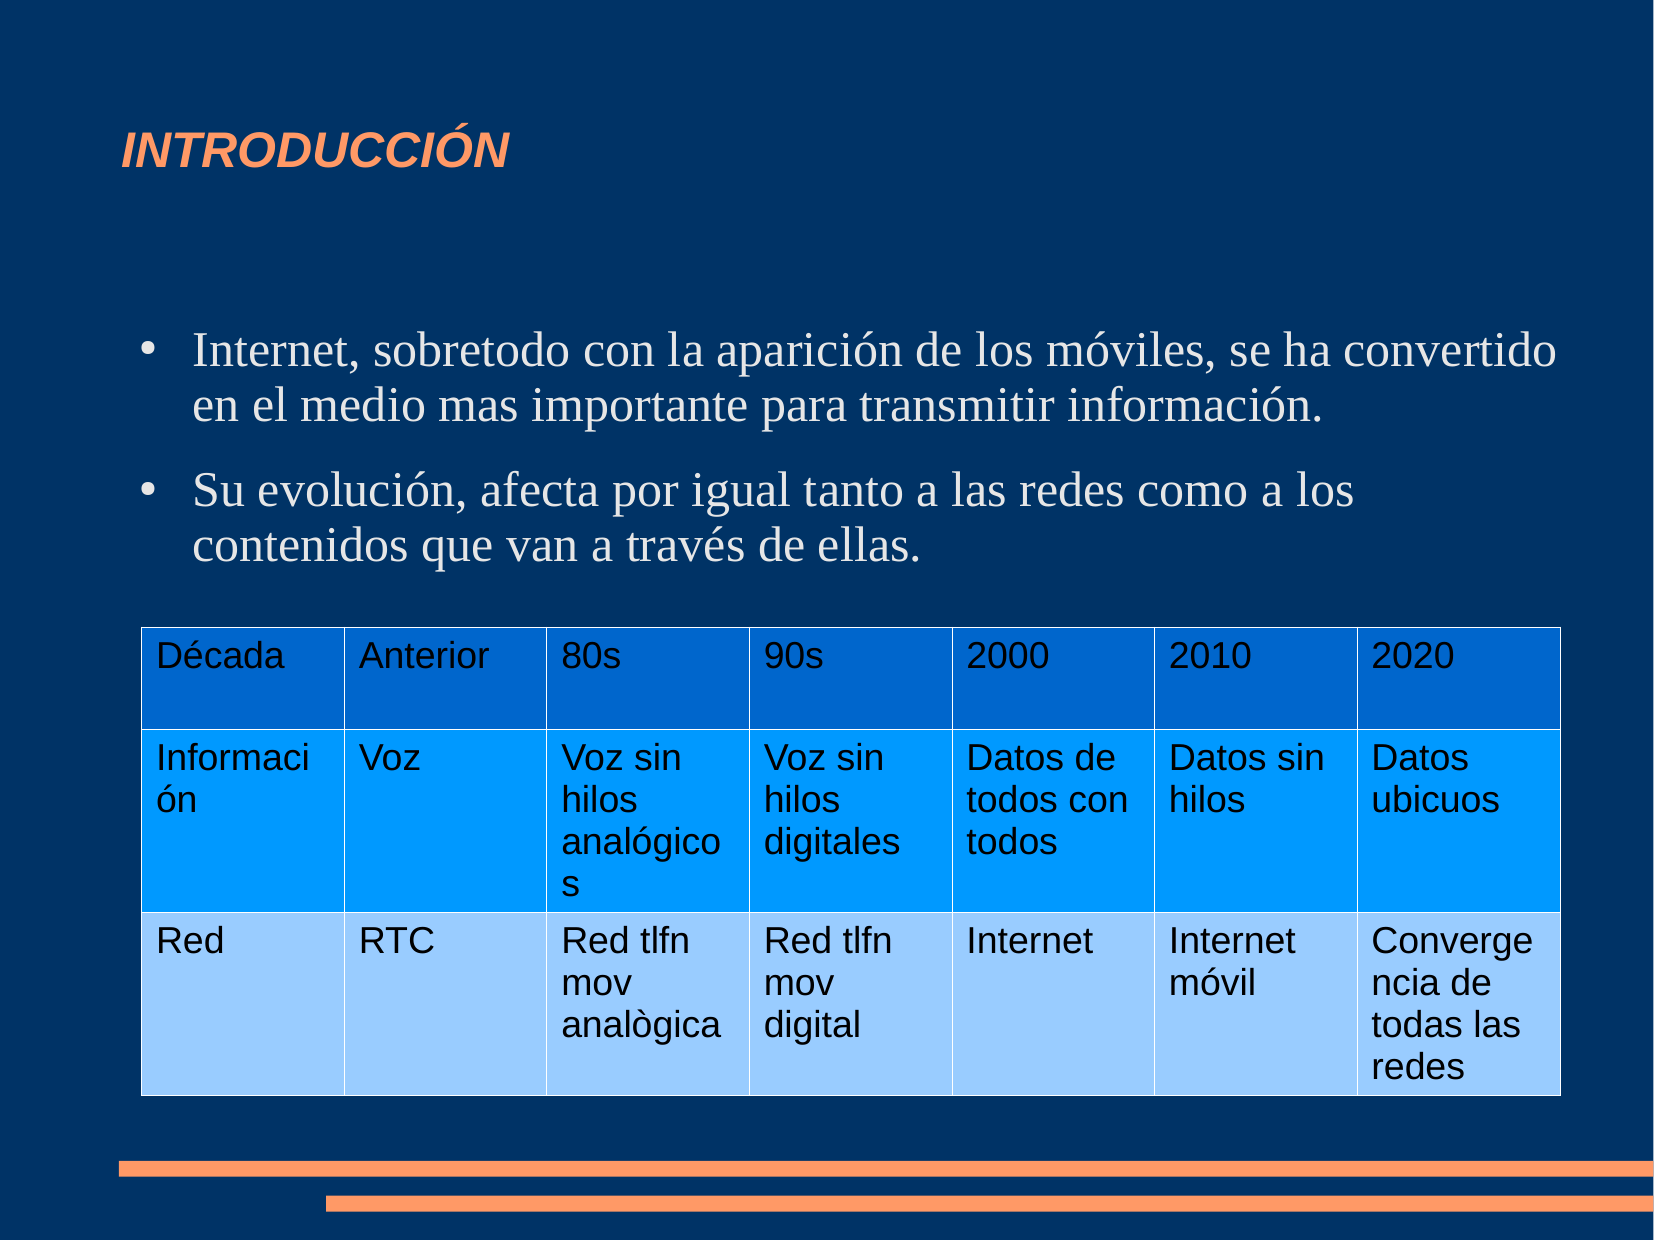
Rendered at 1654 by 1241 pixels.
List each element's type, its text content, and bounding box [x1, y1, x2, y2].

table_cell Datos de todos con todos [953, 730, 1154, 912]
table_cell Internet [953, 913, 1154, 1095]
table_cell Red tlfn mov analògica [547, 913, 749, 1095]
table_header 90s [750, 628, 952, 729]
table_cell Voz sin hilos analógicos [547, 730, 749, 912]
table_header 2020 [1358, 628, 1560, 729]
list Internet, sobretodo con la aparición de los móviles, se ha convertido en el medio mas importante para transmitir información. Su evolución, afecta por igual tanto a las redes como a los contenidos que van a través de ellas. [121, 322, 1561, 1132]
table_cell Voz [345, 730, 546, 912]
table_cell Red [142, 913, 344, 1095]
table_cell Internet móvil [1155, 913, 1357, 1095]
table_cell Información [142, 730, 344, 912]
table_header 2010 [1155, 628, 1357, 729]
table_cell Datos ubicuos [1358, 730, 1560, 912]
table_header 80s [547, 628, 749, 729]
table_cell Datos sin hilos [1155, 730, 1357, 912]
table_header Década [142, 628, 344, 729]
table_header Anterior [345, 628, 546, 729]
table_cell Voz sin hilos digitales [750, 730, 952, 912]
table_header 2000 [953, 628, 1154, 729]
title INTRODUCCIÓN [121, 46, 1534, 254]
table_cell RTC [345, 913, 546, 1095]
table_cell Convergencia de todas las redes [1358, 913, 1560, 1095]
table_cell Red tlfn mov digital [750, 913, 952, 1095]
